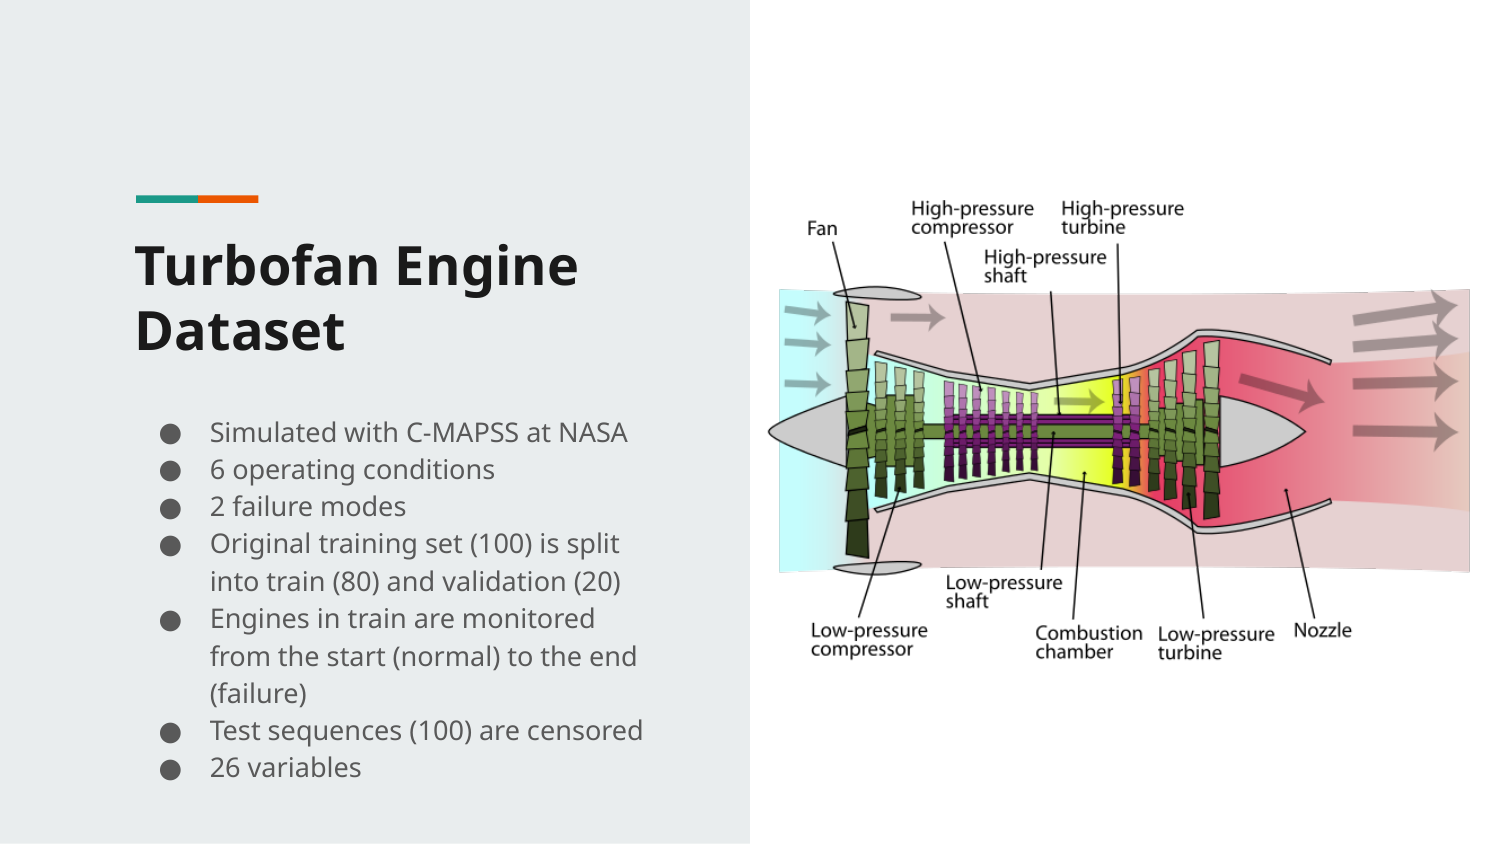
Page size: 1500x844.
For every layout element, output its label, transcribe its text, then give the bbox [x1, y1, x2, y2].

title Turbofan Engine Dataset [119, 216, 662, 395]
picture [760, 190, 1482, 667]
subtitle Simulated with C-MAPSS at NASA 6 operating conditions 2 failure modes Original training set (100) is split into train (80) and validation (20) Engines in train are monitored from the start (normal) to the end (failure) Test sequences (100) are censored 26 variables [119, 395, 662, 520]
